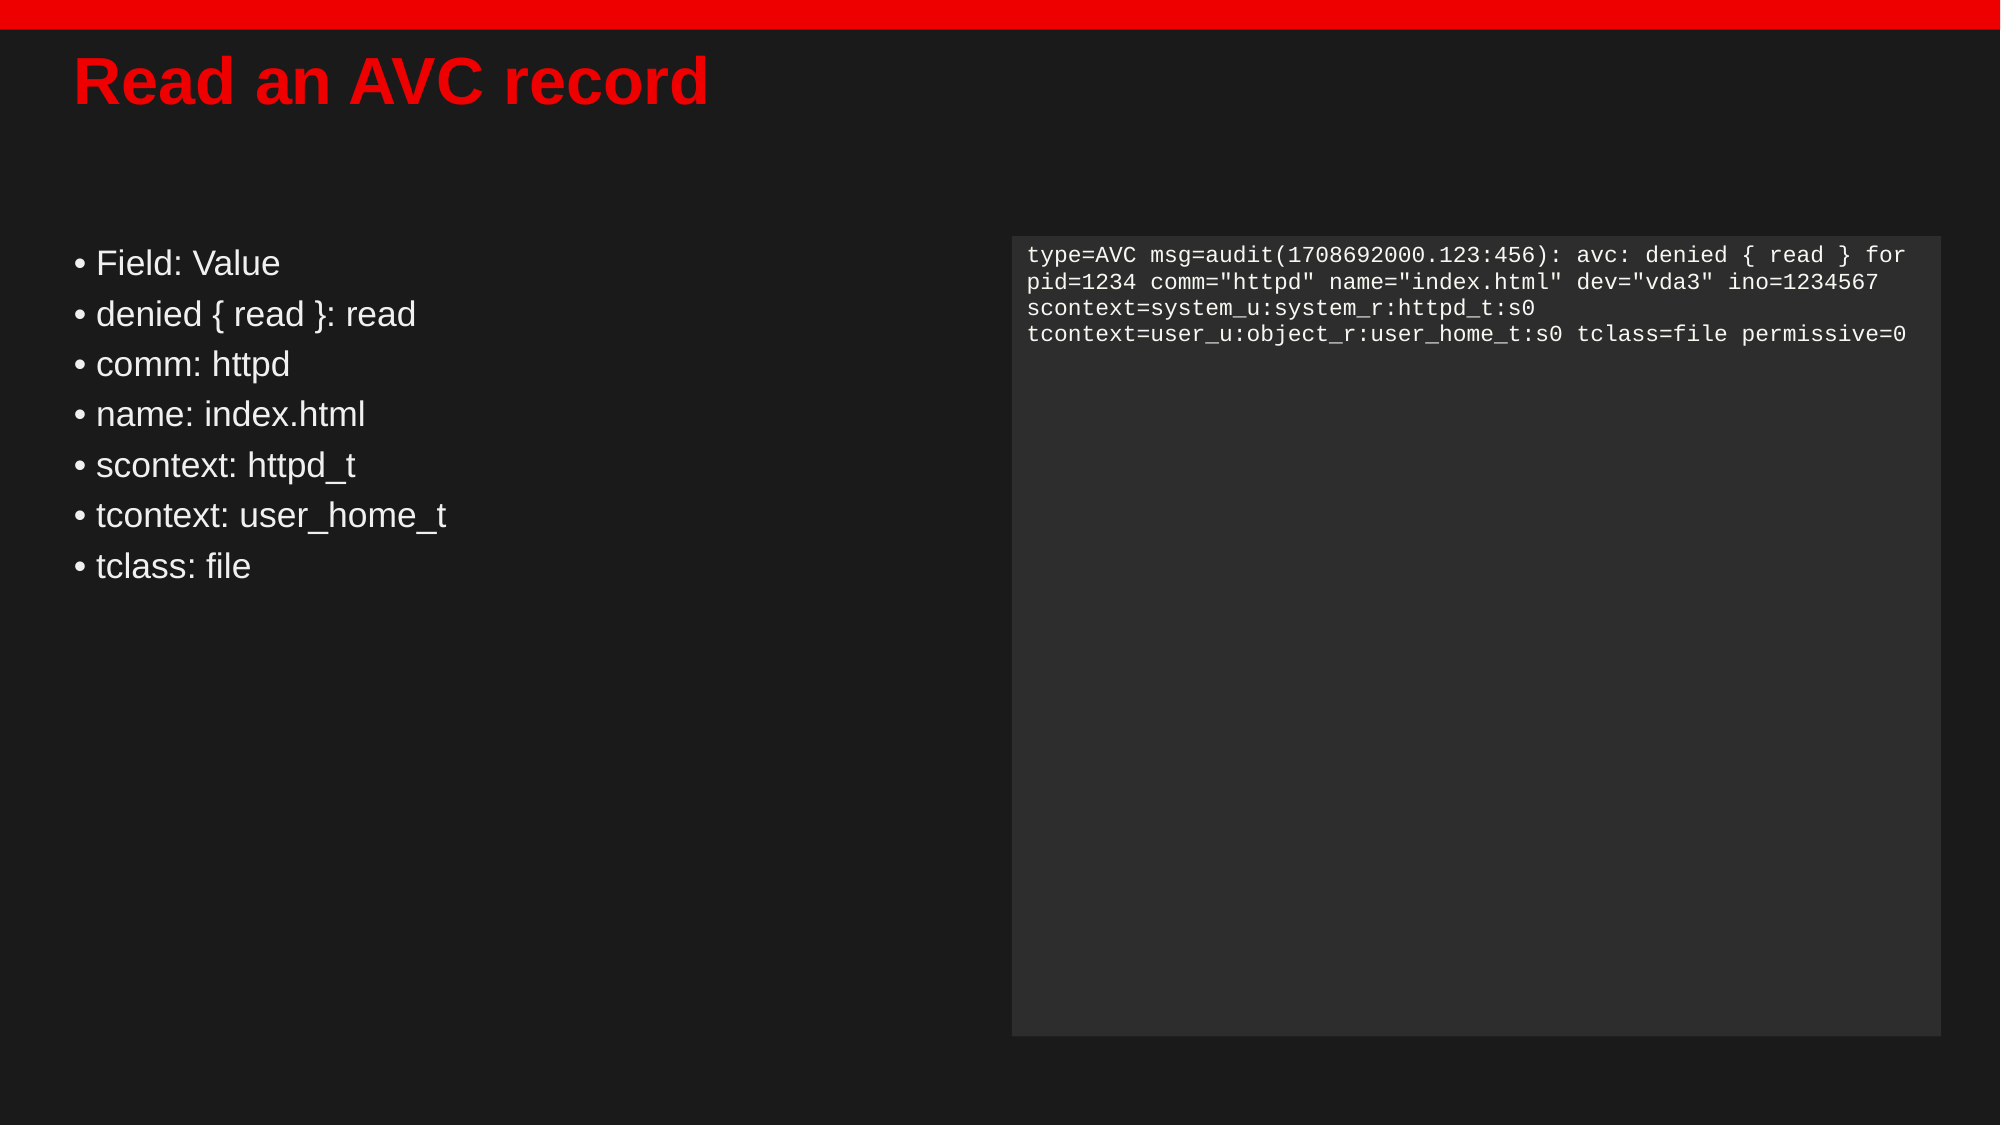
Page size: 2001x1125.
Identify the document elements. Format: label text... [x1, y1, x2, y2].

text_box • Field: Value • denied { read }: read • comm: httpd • name: index.html • scontext: httpd_t • tcontext: user_home_t • tclass: file [59, 236, 989, 1037]
text_box Read an AVC record [59, 36, 1942, 208]
text_box type=AVC msg=audit(1708692000.123:456): avc: denied { read } for pid=1234 comm="httpd" name="index.html" dev="vda3" ino=1234567 scontext=system_u:system_r:httpd_t:s0 tcontext=user_u:object_r:user_home_t:s0 tclass=file permissive=0 [1011, 236, 1942, 1037]
text_box [0, 0, 2001, 30]
